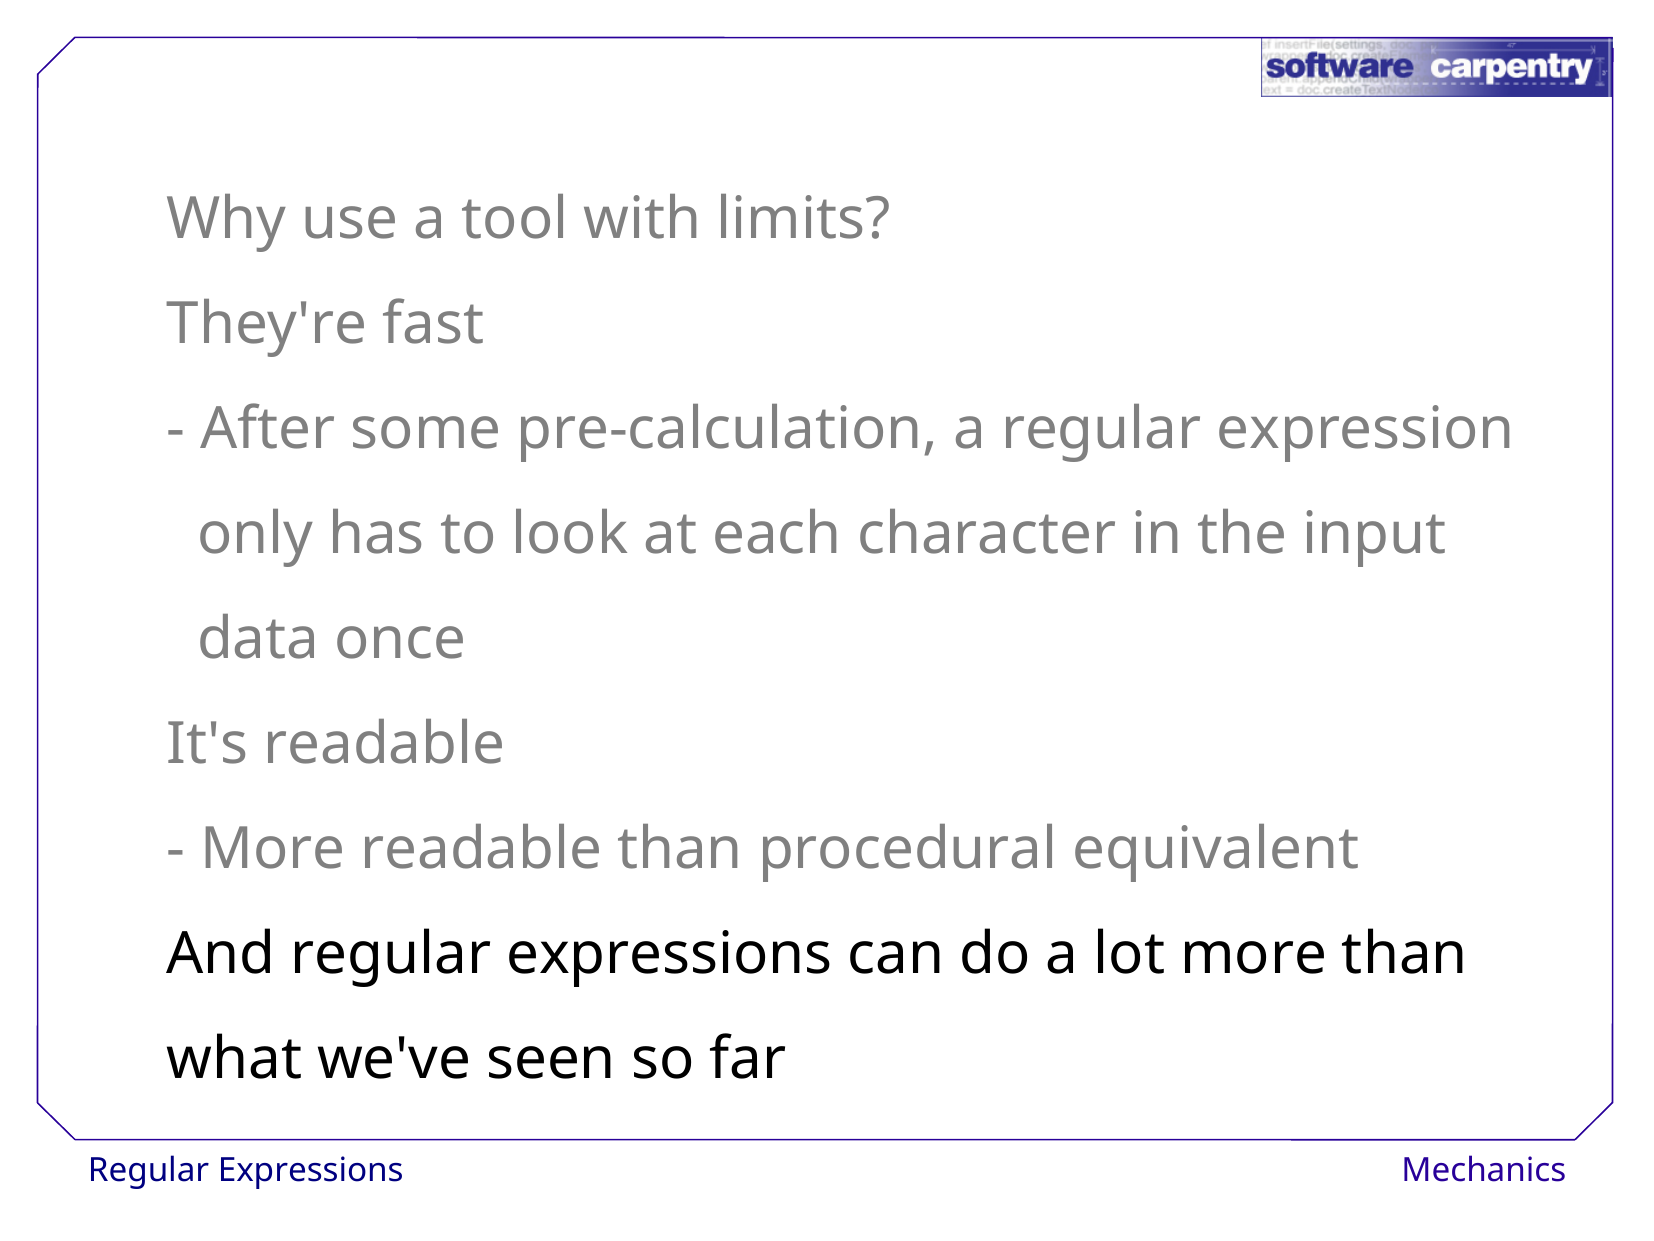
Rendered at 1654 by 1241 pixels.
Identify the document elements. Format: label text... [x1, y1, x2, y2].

text_box Why use a tool with limits? They're fast - After some pre-calculation, a regular expression only has to look at each character in the input data once It's readable - More readable than procedural equivalent And regular expressions can do a lot more than what we've seen so far [151, 138, 1530, 1098]
picture [1261, 39, 1613, 97]
